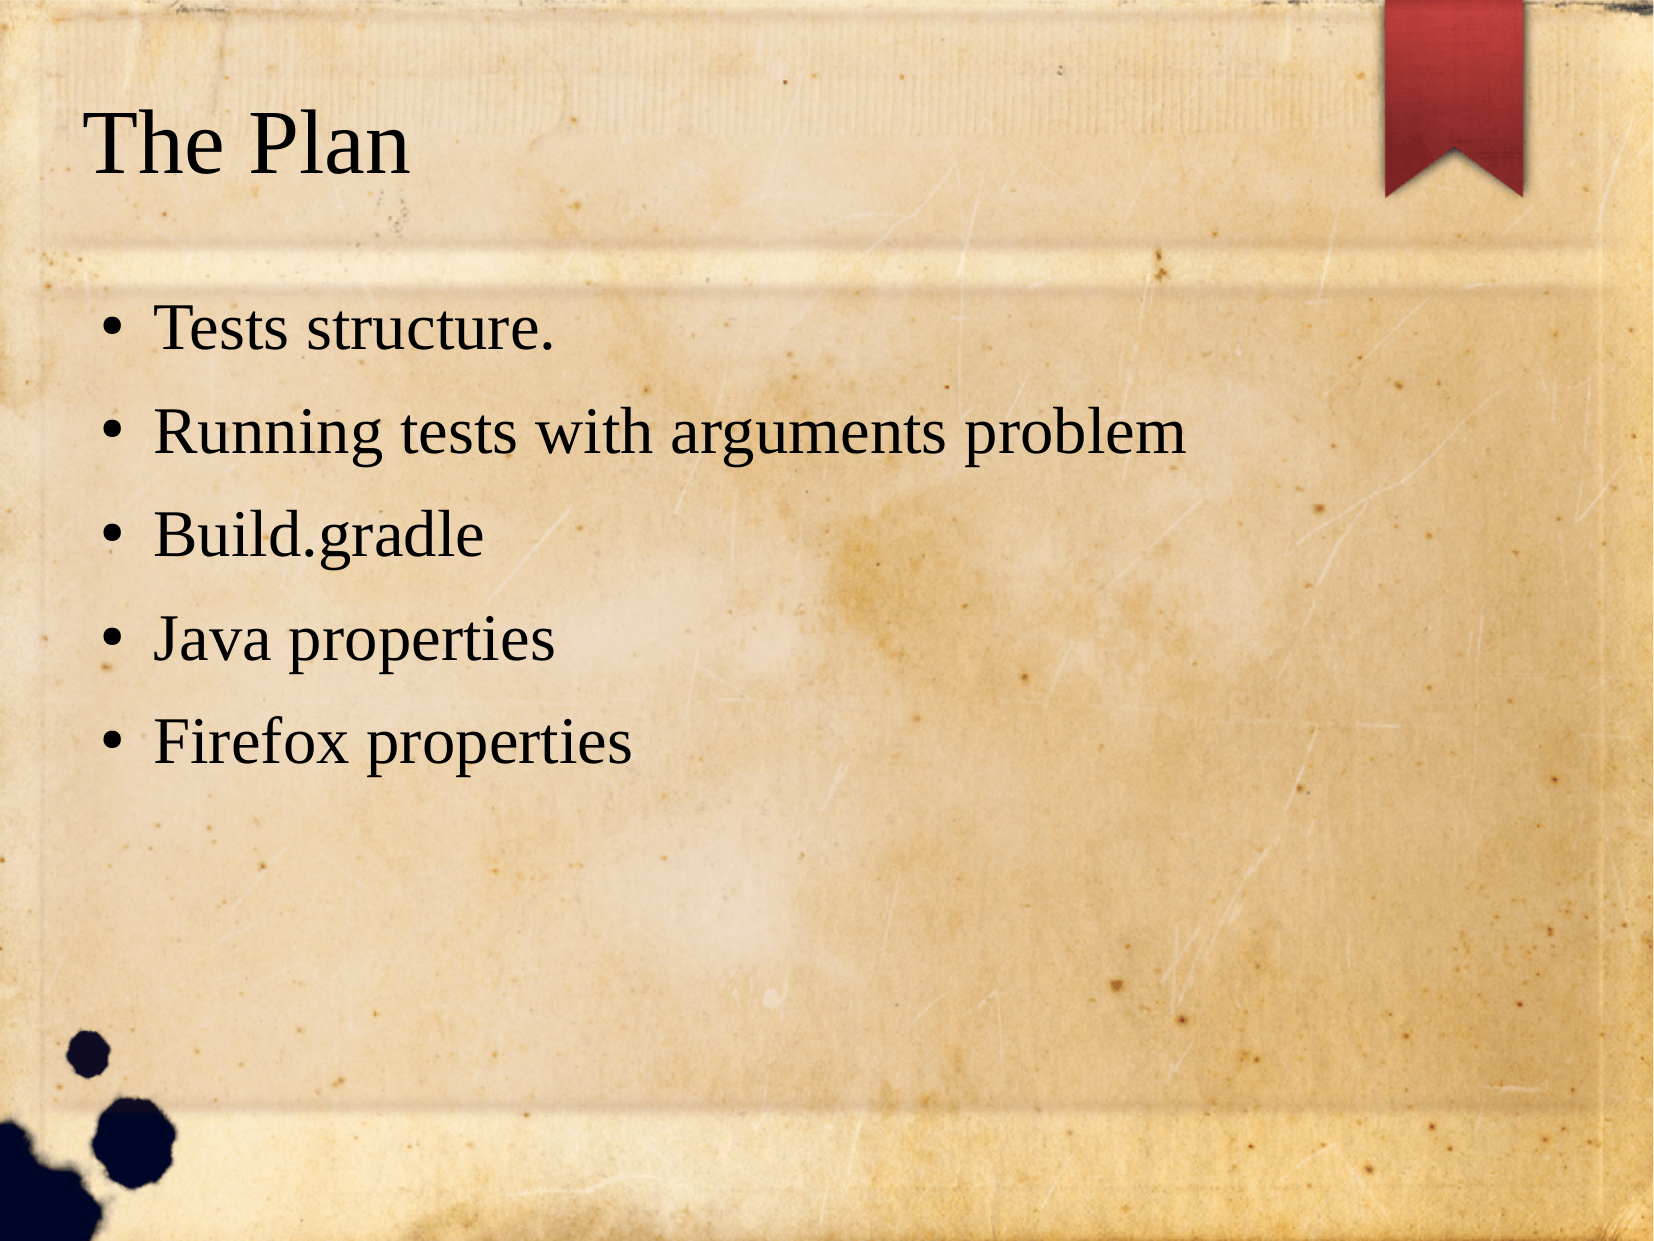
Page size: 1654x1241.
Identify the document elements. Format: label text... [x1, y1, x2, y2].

picture [0, 0, 1654, 1241]
list Tests structure. Running tests with arguments problem Build.gradle Java properties Firefox properties [82, 290, 1538, 1010]
title The Plan [82, 49, 1347, 237]
